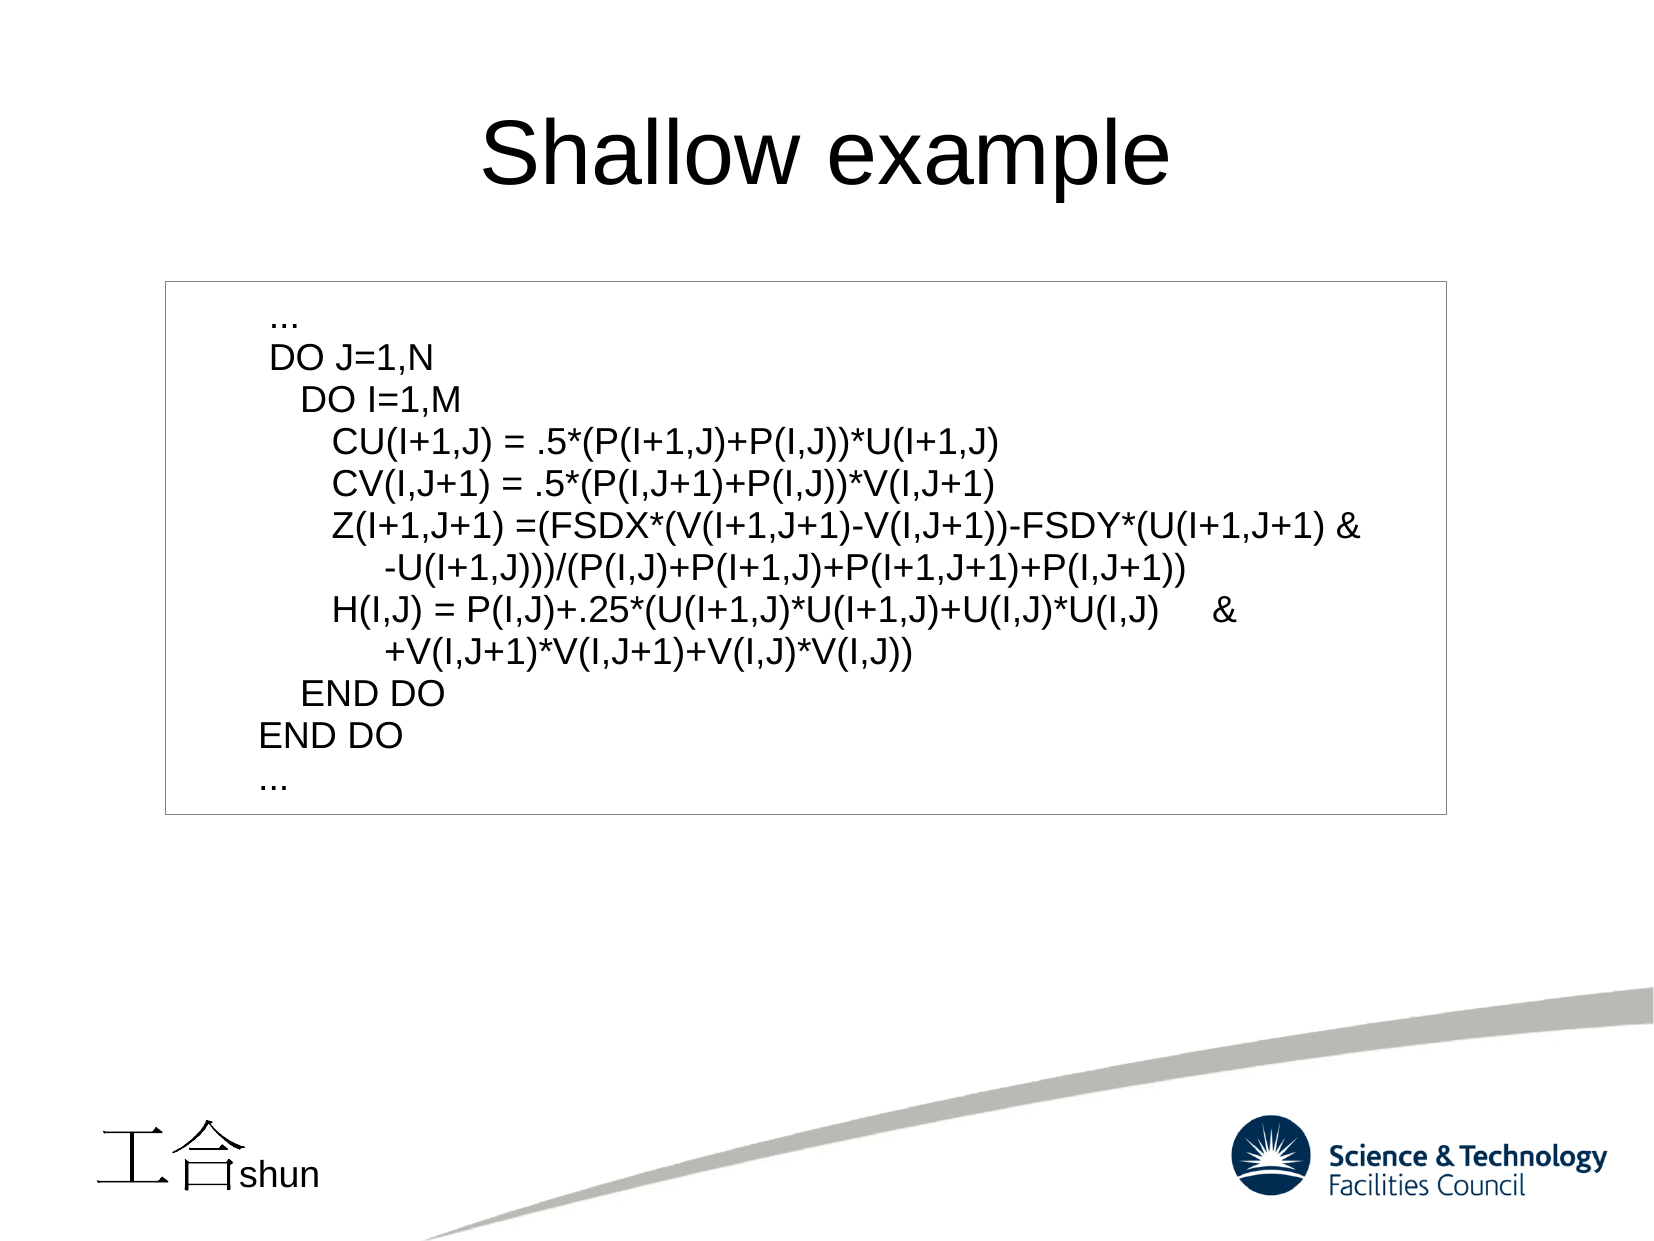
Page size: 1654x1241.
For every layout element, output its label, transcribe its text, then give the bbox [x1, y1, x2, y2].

picture [80, 1110, 278, 1211]
title Shallow example [82, 49, 1571, 257]
text_box ... DO J=1,N DO I=1,M CU(I+1,J) = .5*(P(I+1,J)+P(I,J))*U(I+1,J) CV(I,J+1) = .5*(P(I,J+1)+P(I,J))*V(I,J+1) Z(I+1,J+1) =(FSDX*(V(I+1,J+1)-V(I,J+1))-FSDY*(U(I+1,J+1) & -U(I+1,J)))/(P(I,J)+P(I+1,J)+P(I+1,J+1)+P(I,J+1)) H(I,J) = P(I,J)+.25*(U(I+1,J)*U(I+1,J)+U(I,J)*U(I,J) & +V(I,J+1)*V(I,J+1)+V(I,J)*V(I,J)) END DO END DO ... [166, 287, 1446, 806]
picture [410, 986, 1654, 1241]
